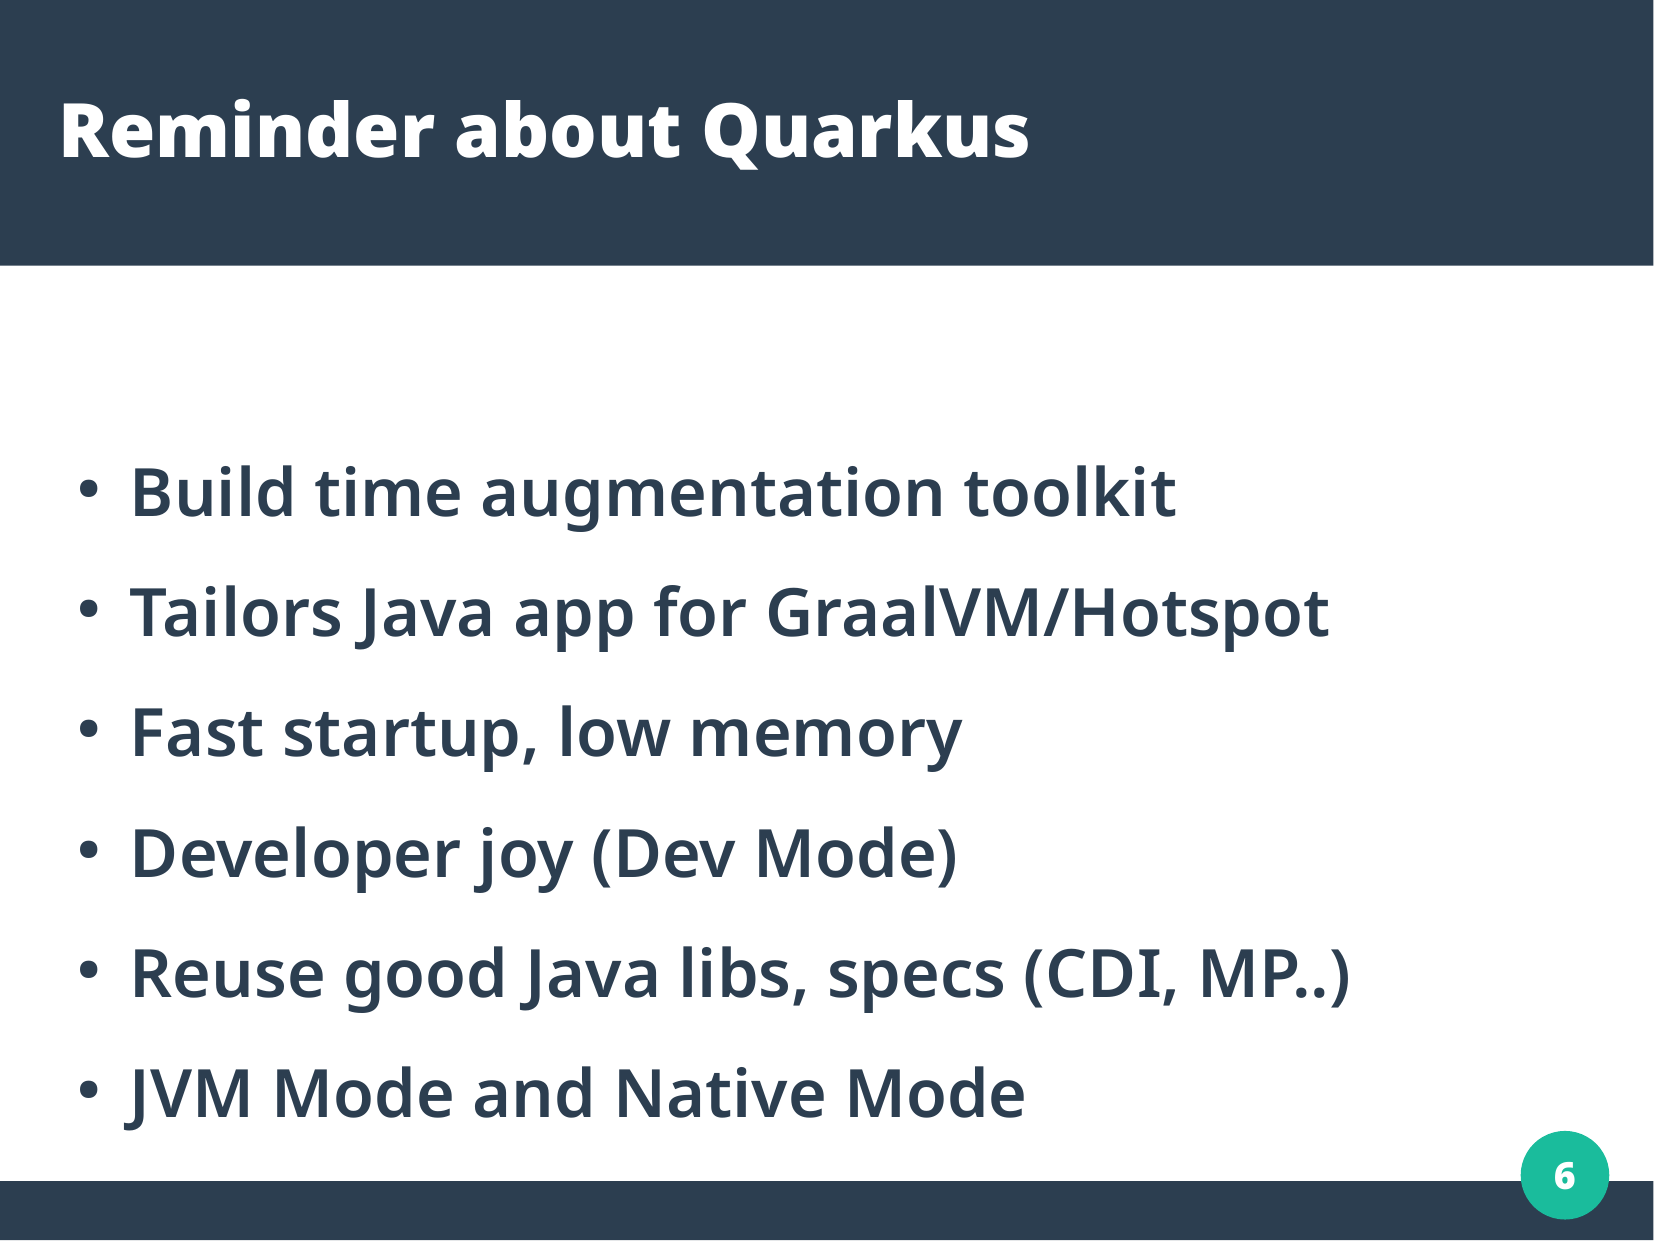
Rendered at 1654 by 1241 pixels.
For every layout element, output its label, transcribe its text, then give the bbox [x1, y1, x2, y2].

list Build time augmentation toolkit Tailors Java app for GraalVM/Hotspot Fast startup, low memory Developer joy (Dev Mode) Reuse good Java libs, specs (CDI, MP..) JVM Mode and Native Mode [59, 324, 1595, 1152]
title Reminder about Quarkus [59, 49, 1595, 207]
